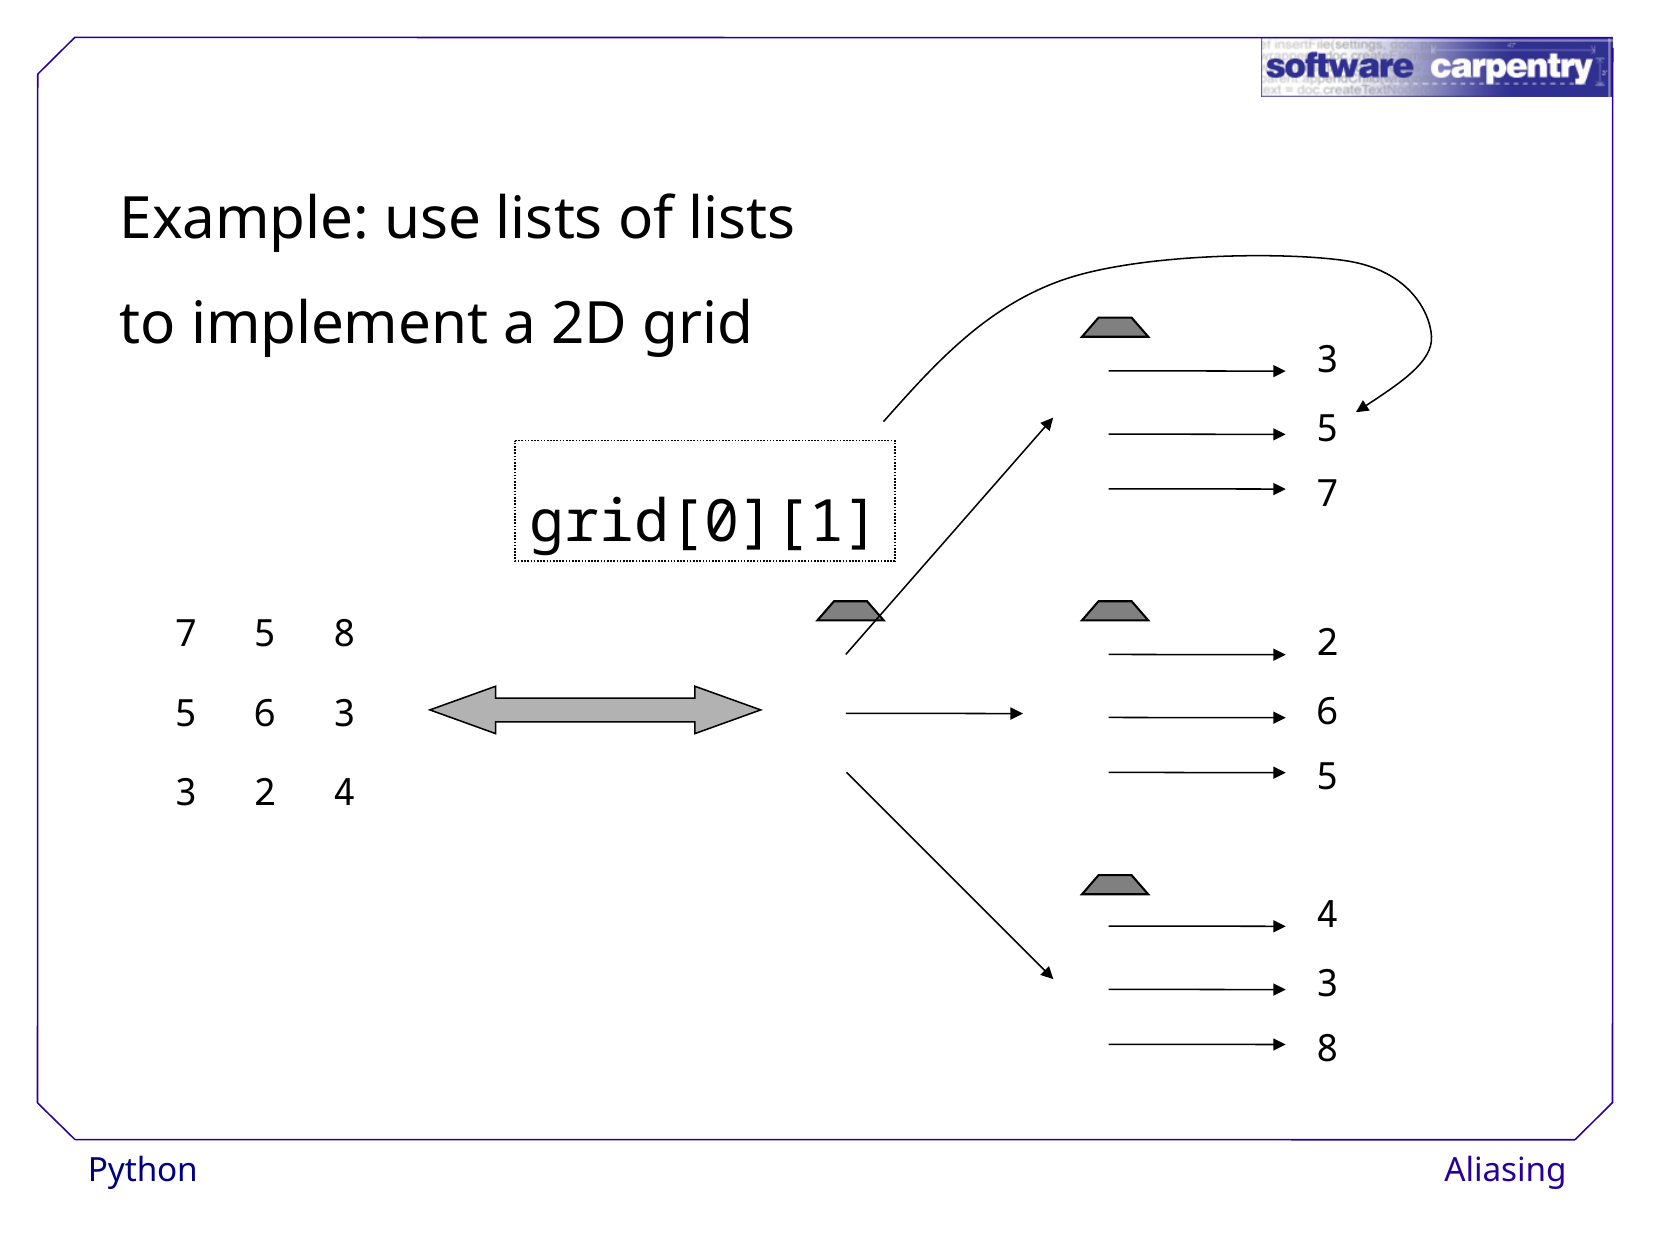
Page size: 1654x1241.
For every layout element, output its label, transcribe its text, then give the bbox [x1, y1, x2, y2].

table_cell 5 [146, 670, 225, 751]
table_cell 3 [146, 751, 225, 830]
table_header 8 [304, 592, 385, 670]
table_header [818, 621, 884, 680]
text_box Example: use lists of lists to implement a 2D grid [104, 137, 812, 364]
text_box 4 [1289, 873, 1365, 934]
picture [1261, 39, 1613, 97]
text_box 2 [1289, 602, 1365, 663]
text_box [429, 686, 761, 734]
text_box 5 [1289, 755, 1365, 812]
text_box [1082, 317, 1149, 337]
table_cell [1082, 457, 1148, 518]
table_cell 4 [304, 751, 385, 830]
table_cell [1082, 954, 1148, 1015]
text_box 6 [1289, 663, 1365, 755]
table_header 5 [225, 592, 304, 670]
text_box grid[0][1] [515, 440, 895, 562]
text_box 8 [1289, 1026, 1365, 1084]
table_cell [818, 741, 884, 801]
table_cell [1082, 1015, 1148, 1075]
table_header [1082, 895, 1148, 954]
text_box [817, 601, 879, 621]
table_header 7 [146, 592, 225, 670]
table_cell 6 [225, 670, 304, 751]
text_box 3 [1289, 934, 1365, 1026]
table_cell [1082, 680, 1148, 741]
text_box 7 [1289, 471, 1365, 528]
table_cell 2 [225, 751, 304, 830]
text_box [1082, 875, 1149, 895]
text_box 5 [1289, 379, 1365, 471]
table_header [1082, 337, 1148, 397]
table_cell [818, 680, 884, 741]
text_box 3 [1289, 318, 1365, 379]
table_cell [1082, 741, 1148, 801]
table_cell 3 [304, 670, 385, 751]
text_box [1082, 601, 1149, 621]
table_cell [1082, 397, 1148, 457]
table_header [1082, 621, 1148, 680]
